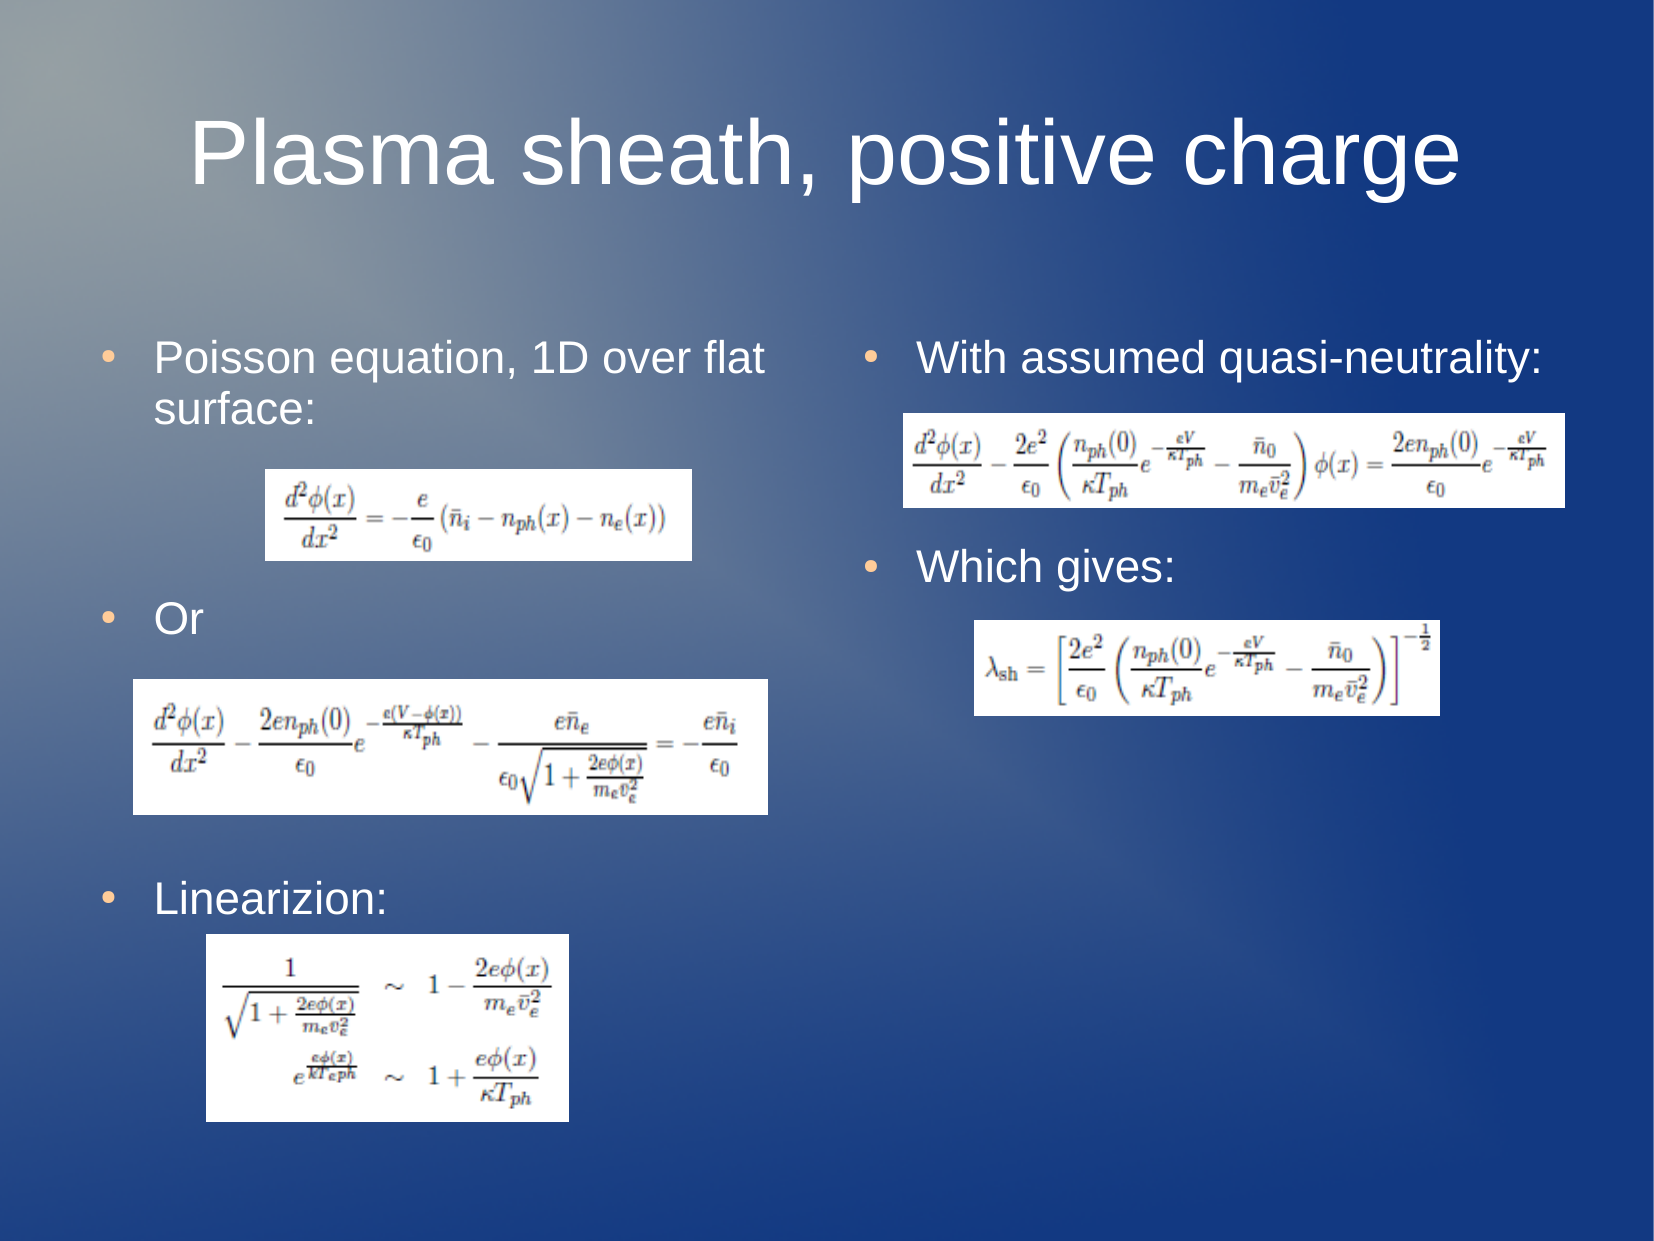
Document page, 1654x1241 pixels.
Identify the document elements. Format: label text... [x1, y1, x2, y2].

picture [265, 469, 692, 562]
picture [206, 934, 569, 1123]
picture [133, 679, 768, 815]
list Poisson equation, 1D over flat surface: Or Linearizion: [82, 331, 809, 1241]
picture [0, 0, 1654, 1241]
title Plasma sheath, positive charge [82, 49, 1571, 257]
list With assumed quasi-neutrality: Which gives: [845, 331, 1572, 1136]
